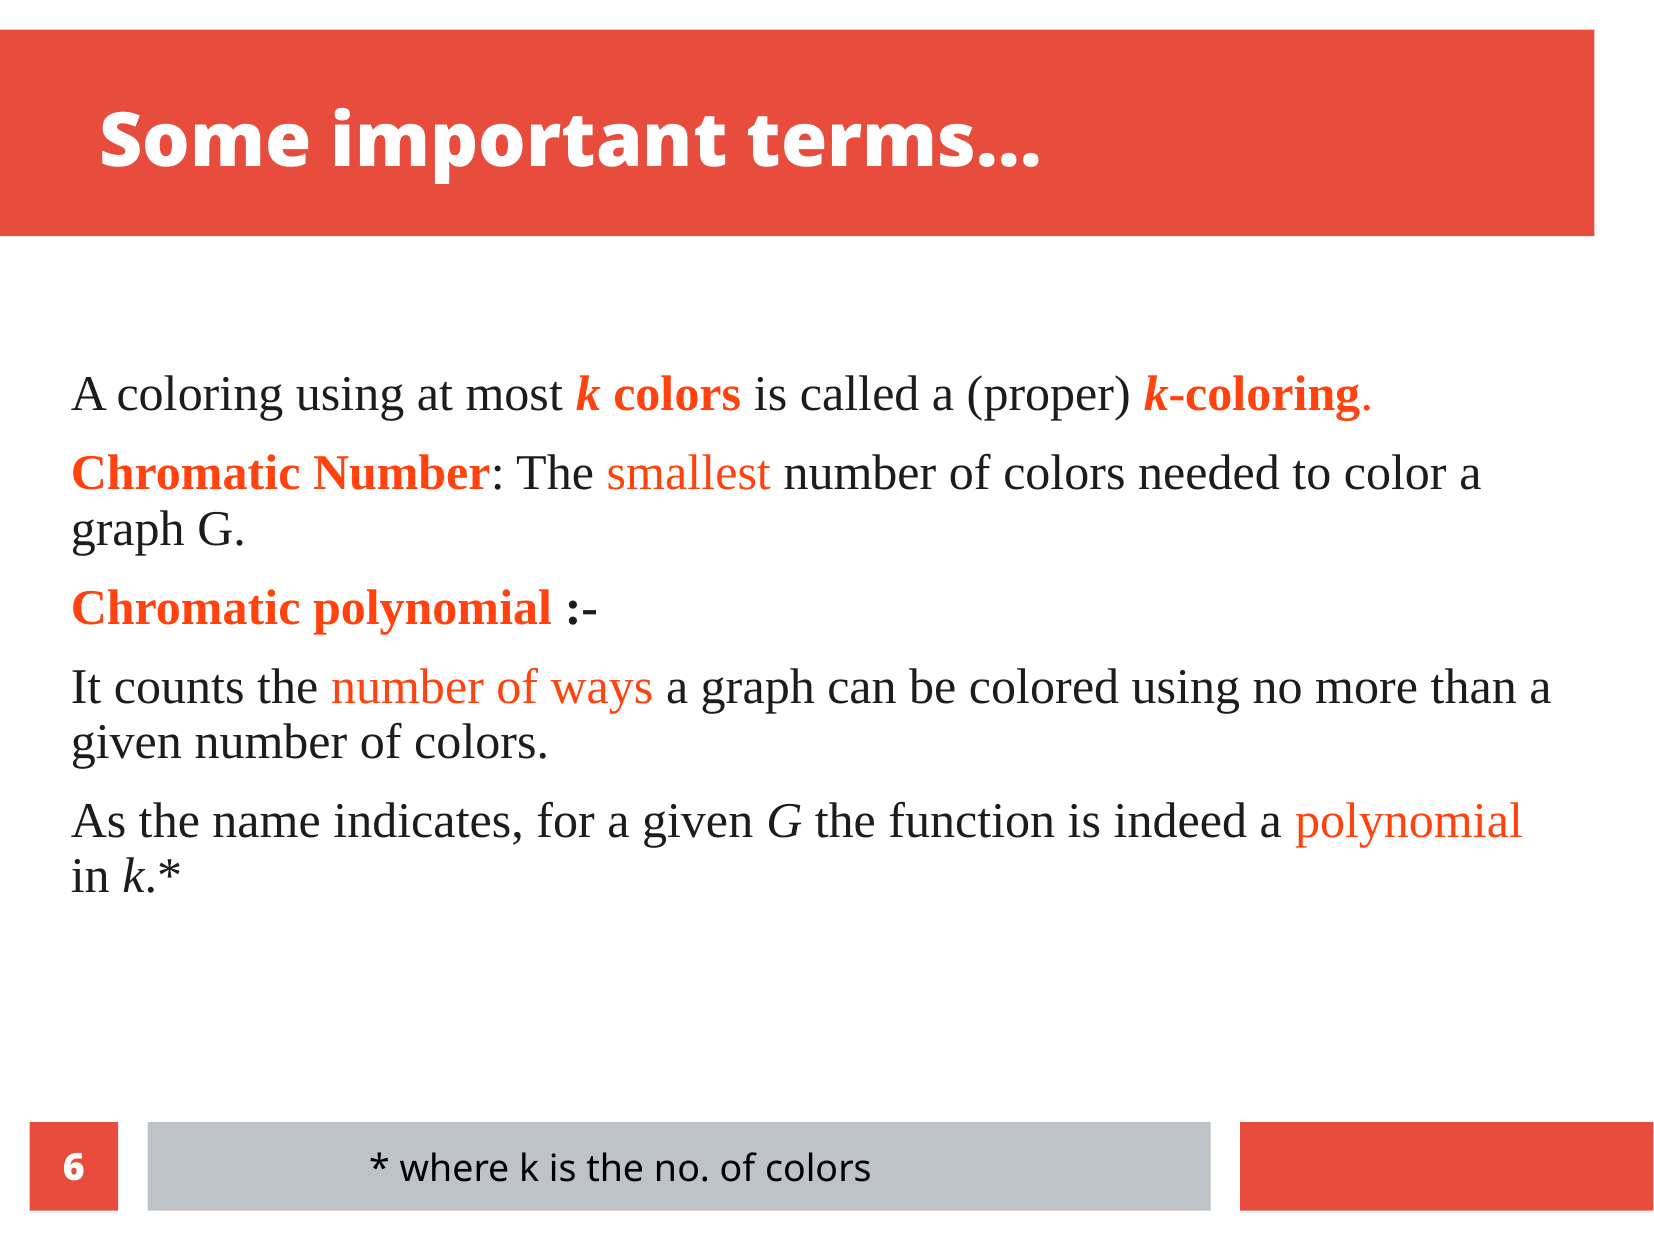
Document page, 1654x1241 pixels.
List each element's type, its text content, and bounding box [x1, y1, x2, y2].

text_box * where k is the no. of colors [354, 1133, 1654, 1193]
title Some important terms... [99, 40, 1635, 189]
list A coloring using at most k colors is called a (proper) k-coloring. Chromatic Number: The smallest number of colors needed to color a graph G. Chromatic polynomial :- It counts the number of ways a graph can be colored using no more than a given number of colors. As the name indicates, for a given G the function is indeed a polynomial in k.* [70, 366, 1577, 1063]
